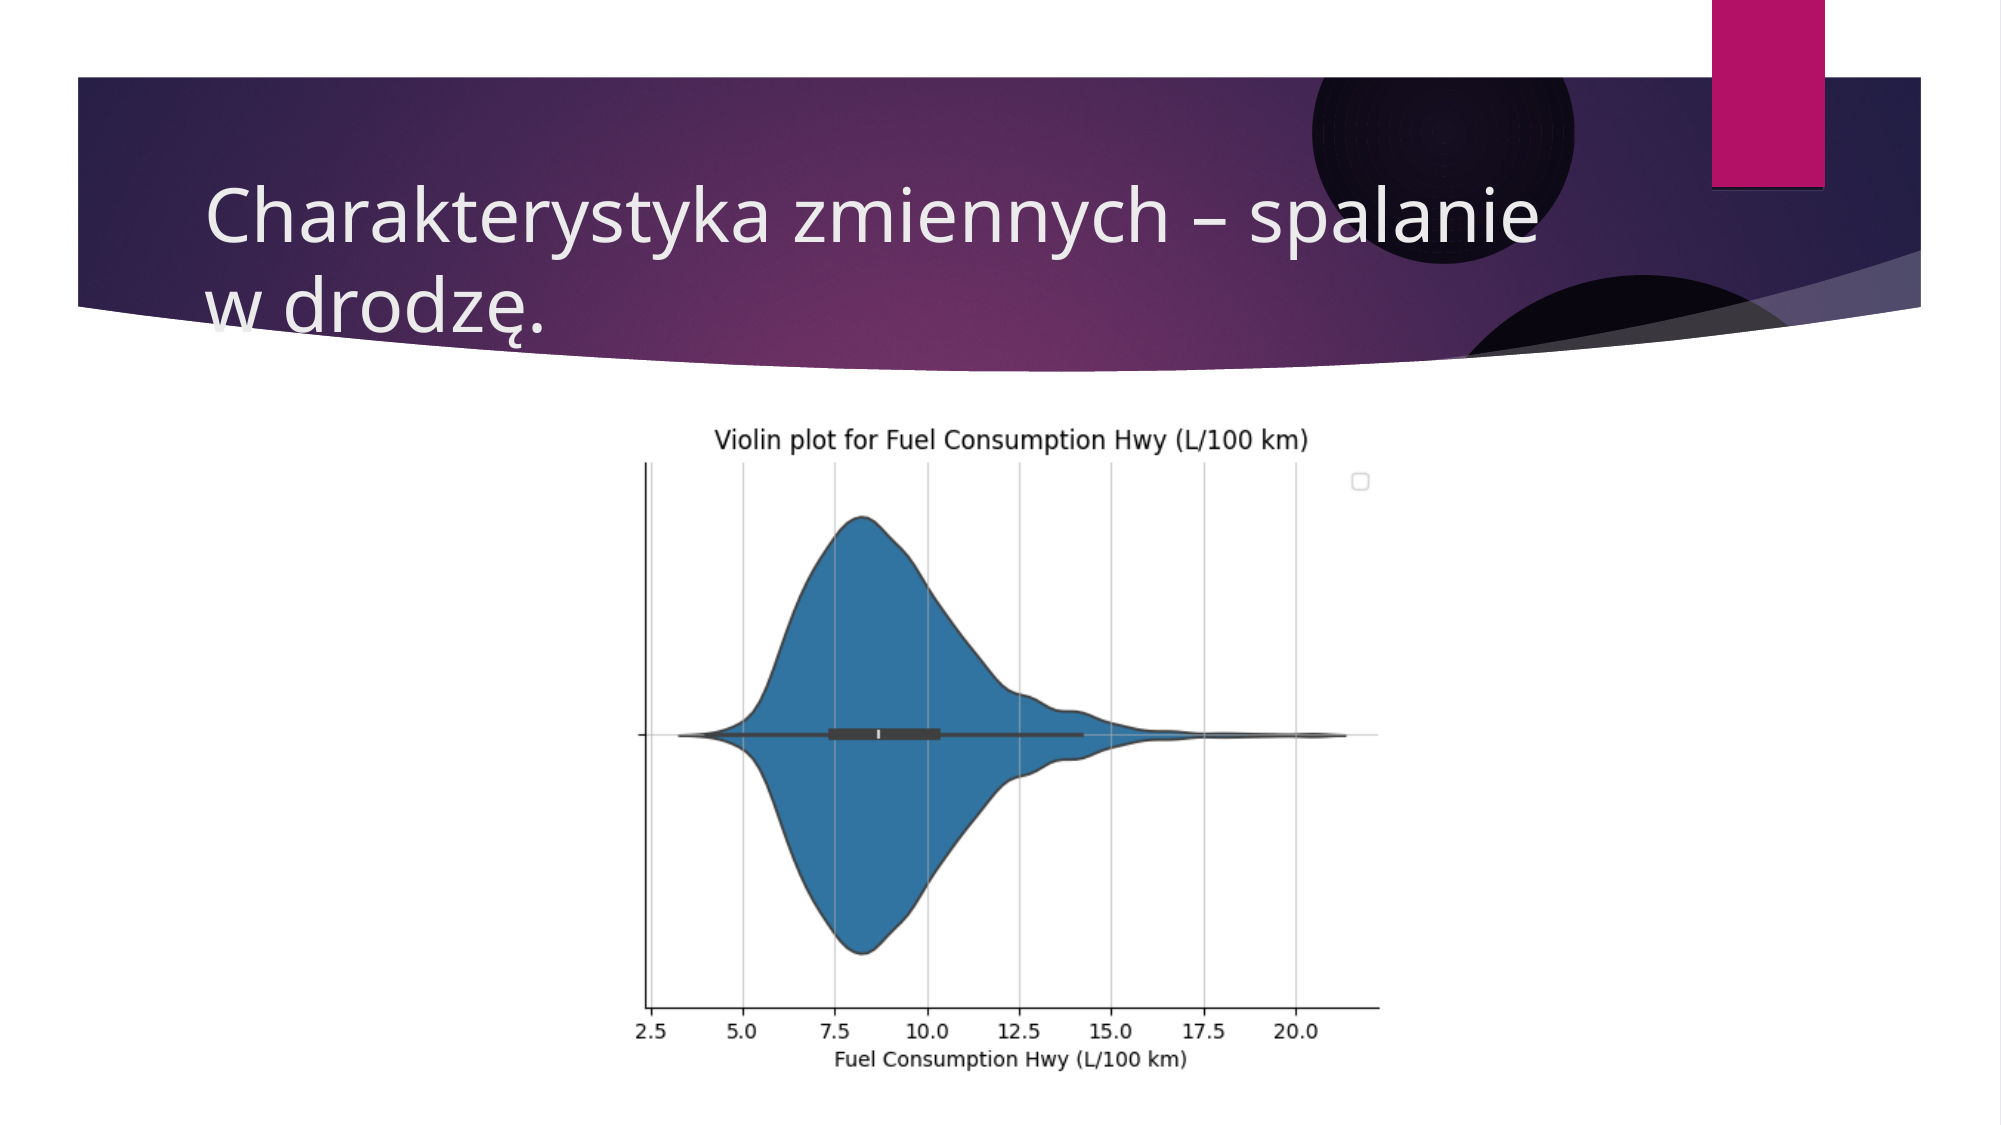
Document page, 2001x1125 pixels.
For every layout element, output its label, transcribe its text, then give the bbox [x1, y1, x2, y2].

title Charakterystyka zmiennych – spalanie w drodzę. [189, 159, 1627, 276]
picture [527, 377, 1473, 1086]
